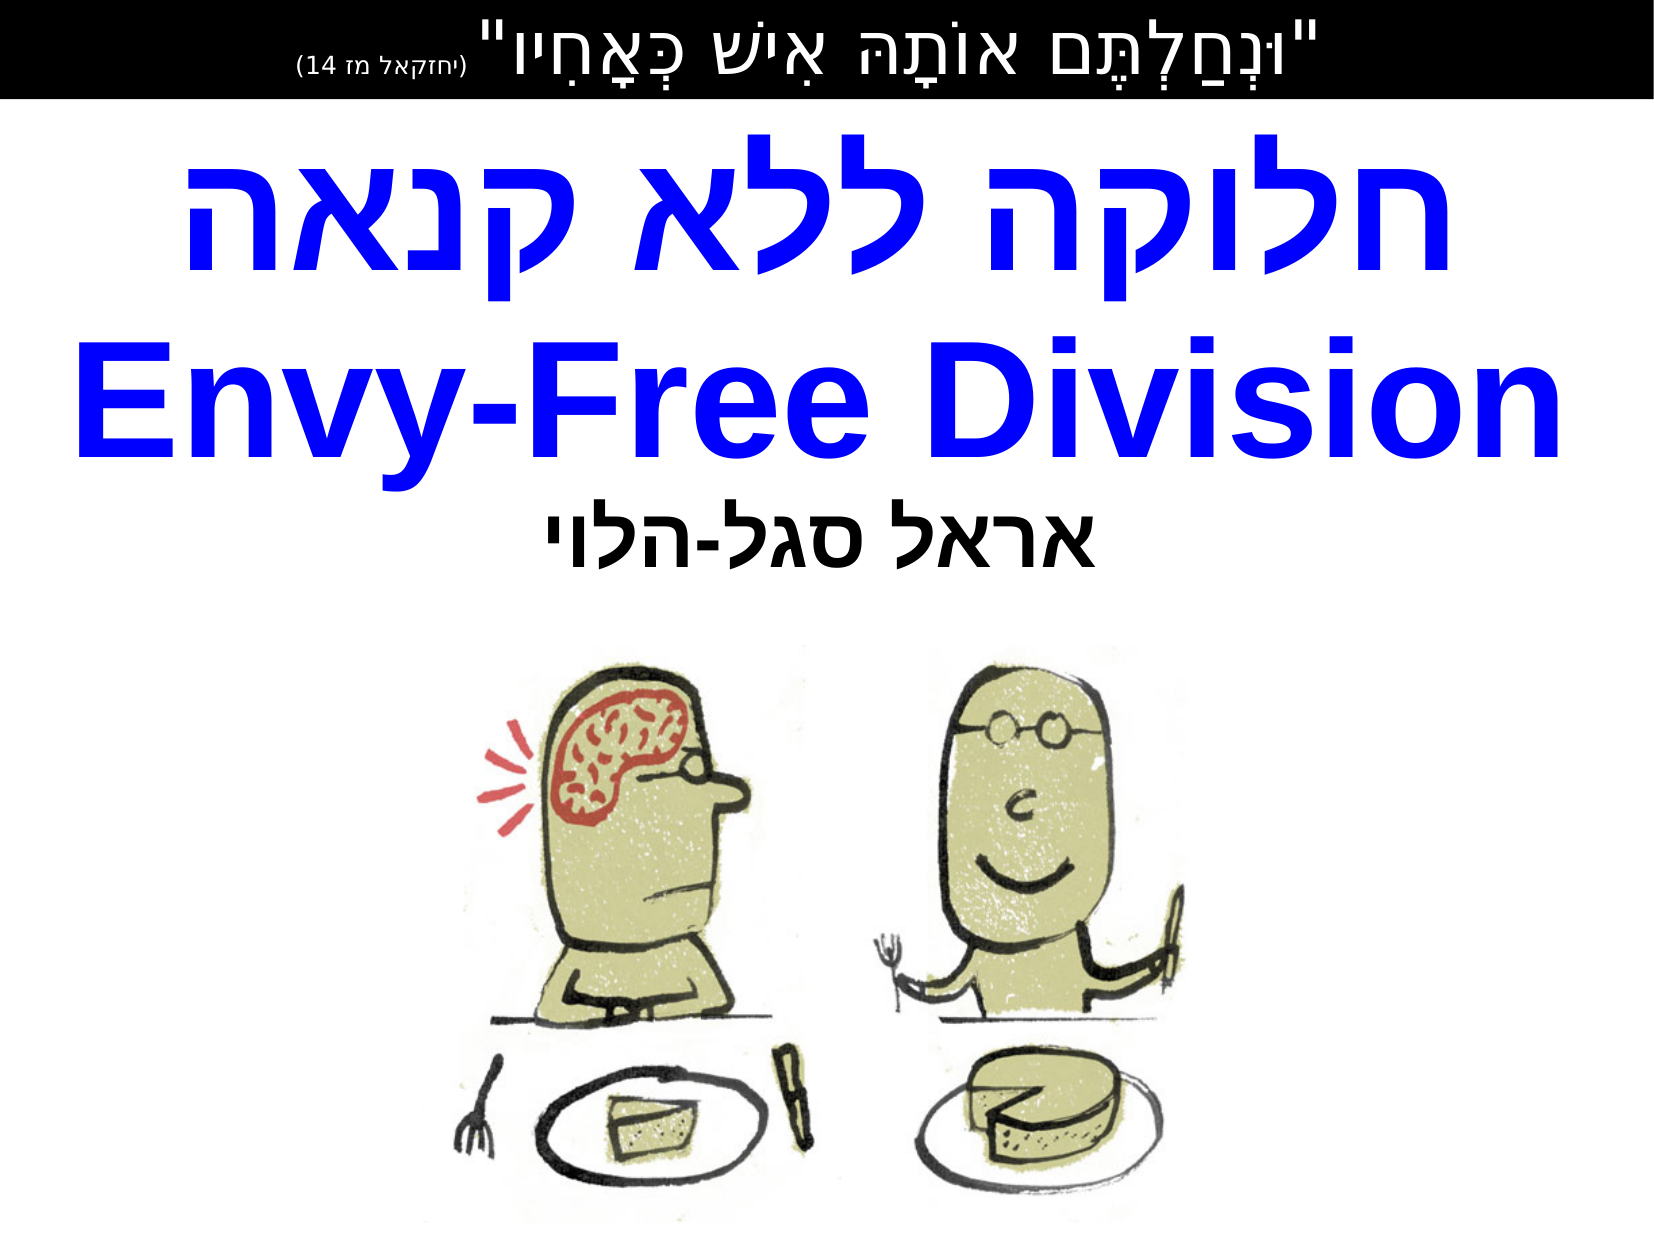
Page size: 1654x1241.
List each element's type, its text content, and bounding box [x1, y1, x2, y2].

text_box "וּנְחַלְתֶּם אוֹתָהּ אִישׁ כְּאָחִיו" (יחזקאל מז 14) [0, 0, 1654, 100]
picture [420, 645, 1231, 1223]
title חלוקה ללא קנאה Envy-Free Division אראל סגל-הלוי [0, 100, 1654, 616]
